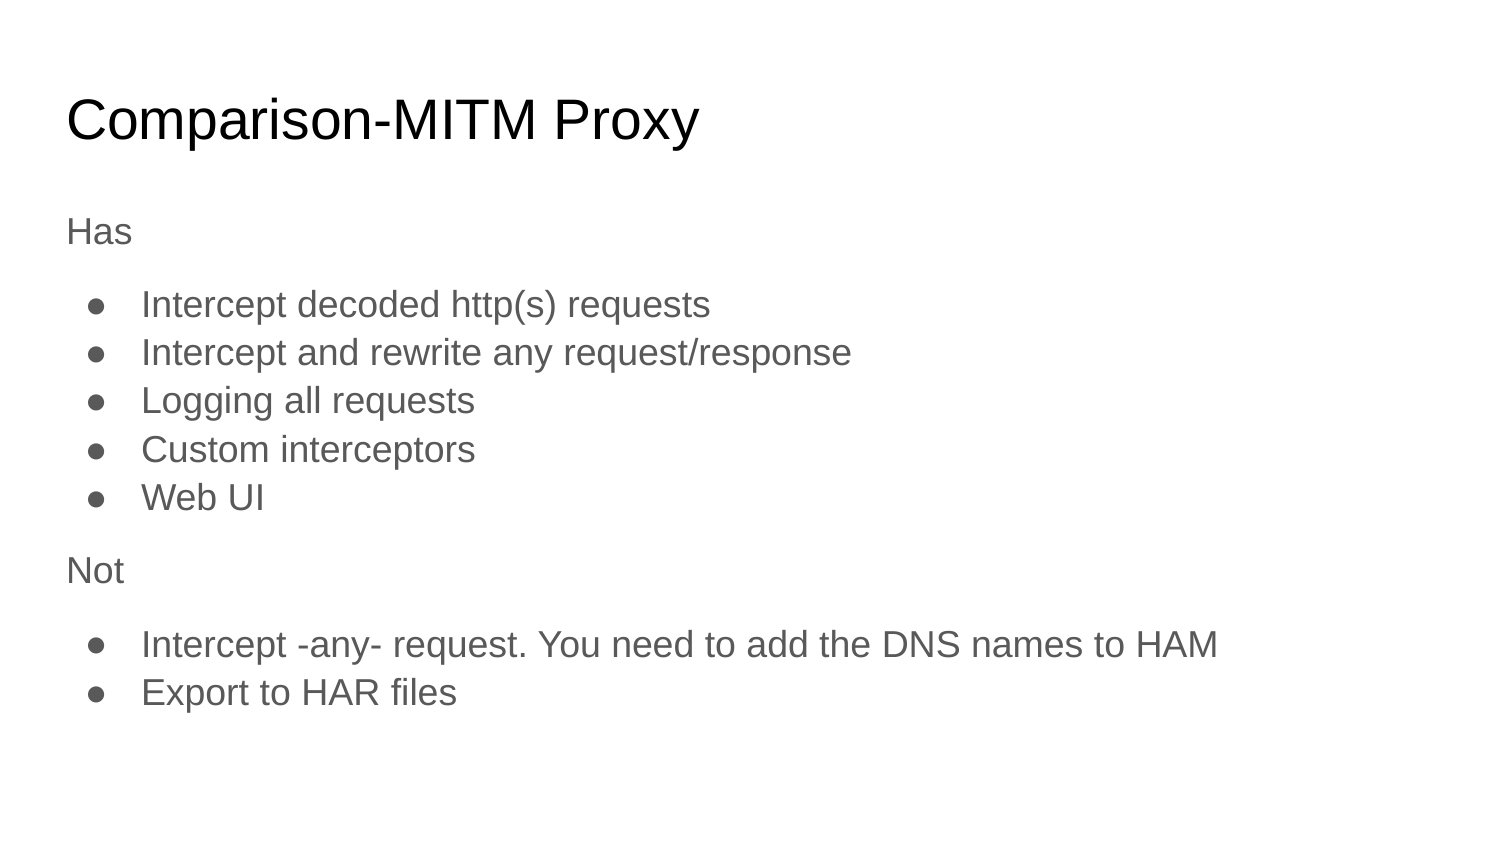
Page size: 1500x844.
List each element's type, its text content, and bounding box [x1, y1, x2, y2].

title Comparison-MITM Proxy [51, 72, 1449, 167]
list Has Intercept decoded http(s) requests Intercept and rewrite any request/response Logging all requests Custom interceptors Web UI Not Intercept -any- request. You need to add the DNS names to HAM Export to HAR files [51, 189, 1449, 750]
